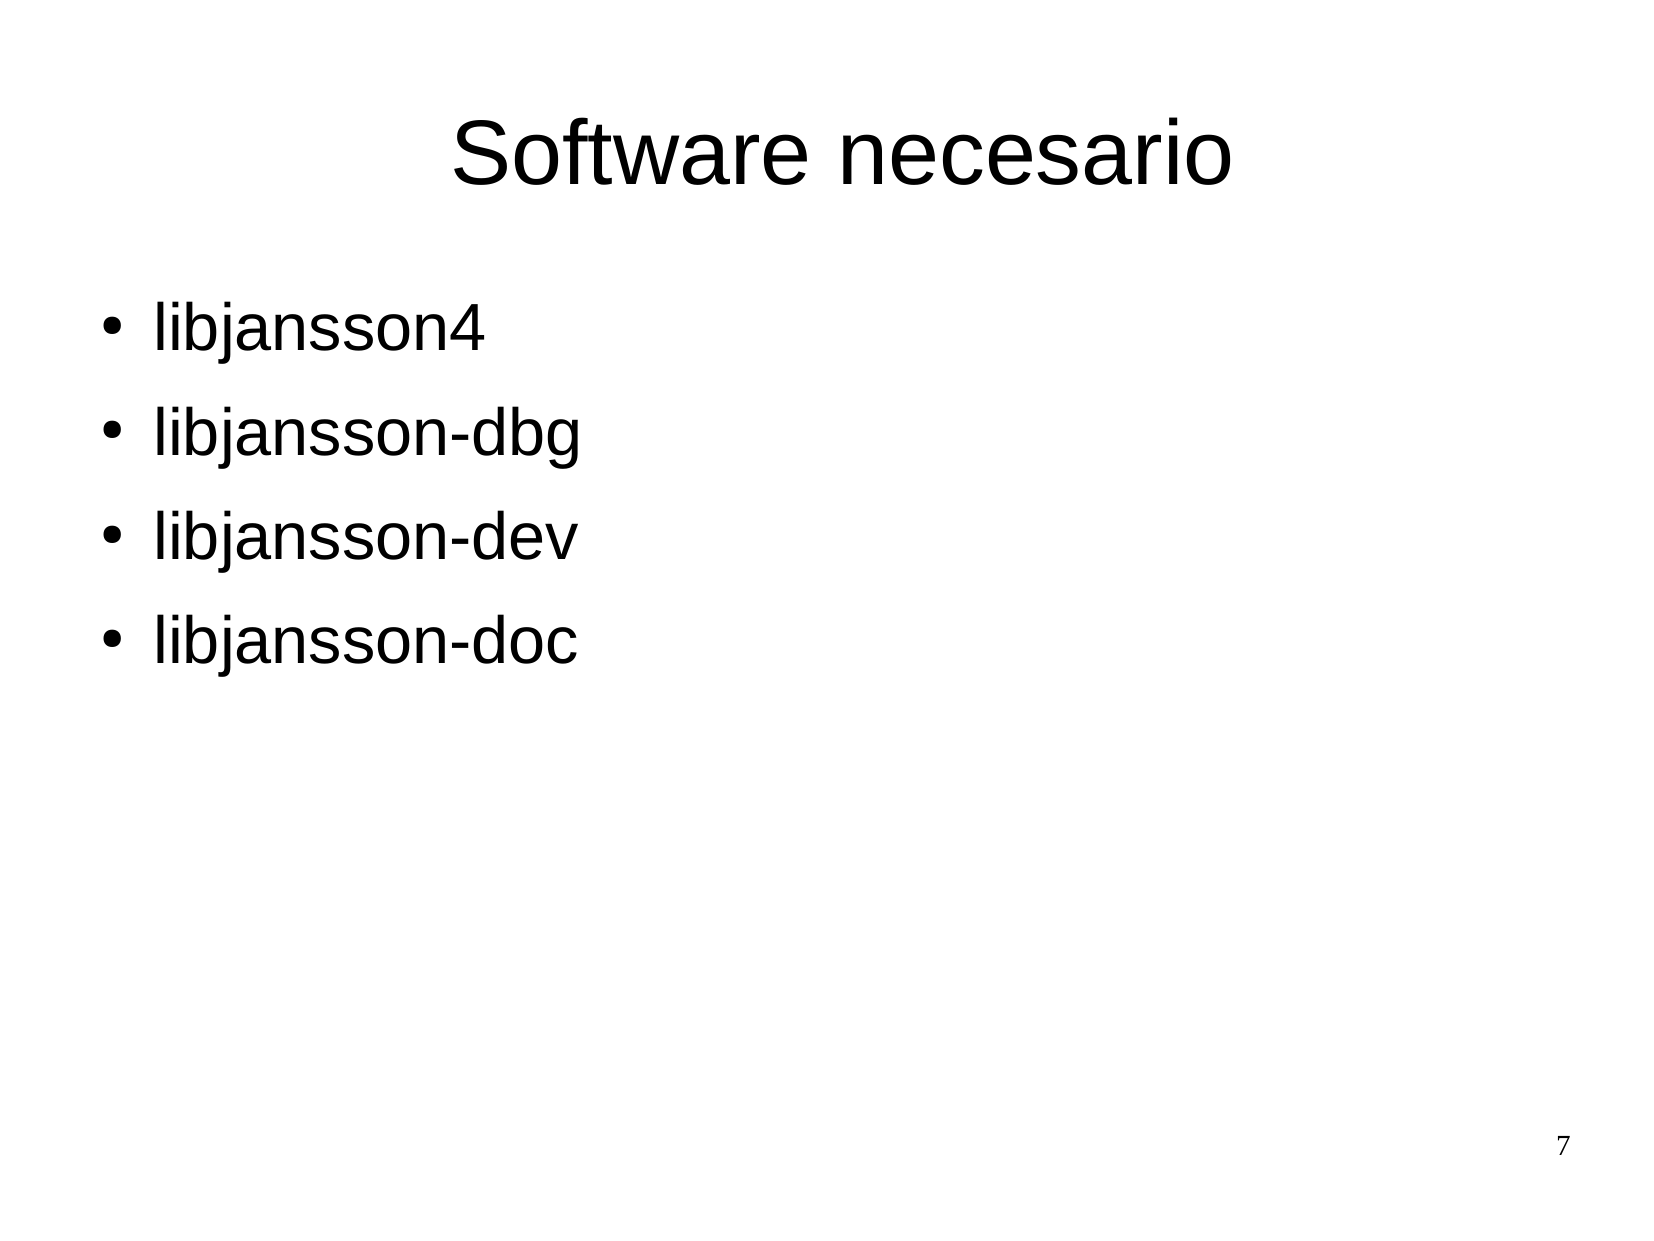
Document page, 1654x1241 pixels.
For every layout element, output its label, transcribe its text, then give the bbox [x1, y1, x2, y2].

list libjansson4 libjansson-dbg libjansson-dev libjansson-doc [82, 290, 1538, 1010]
title Software necesario [82, 49, 1571, 257]
